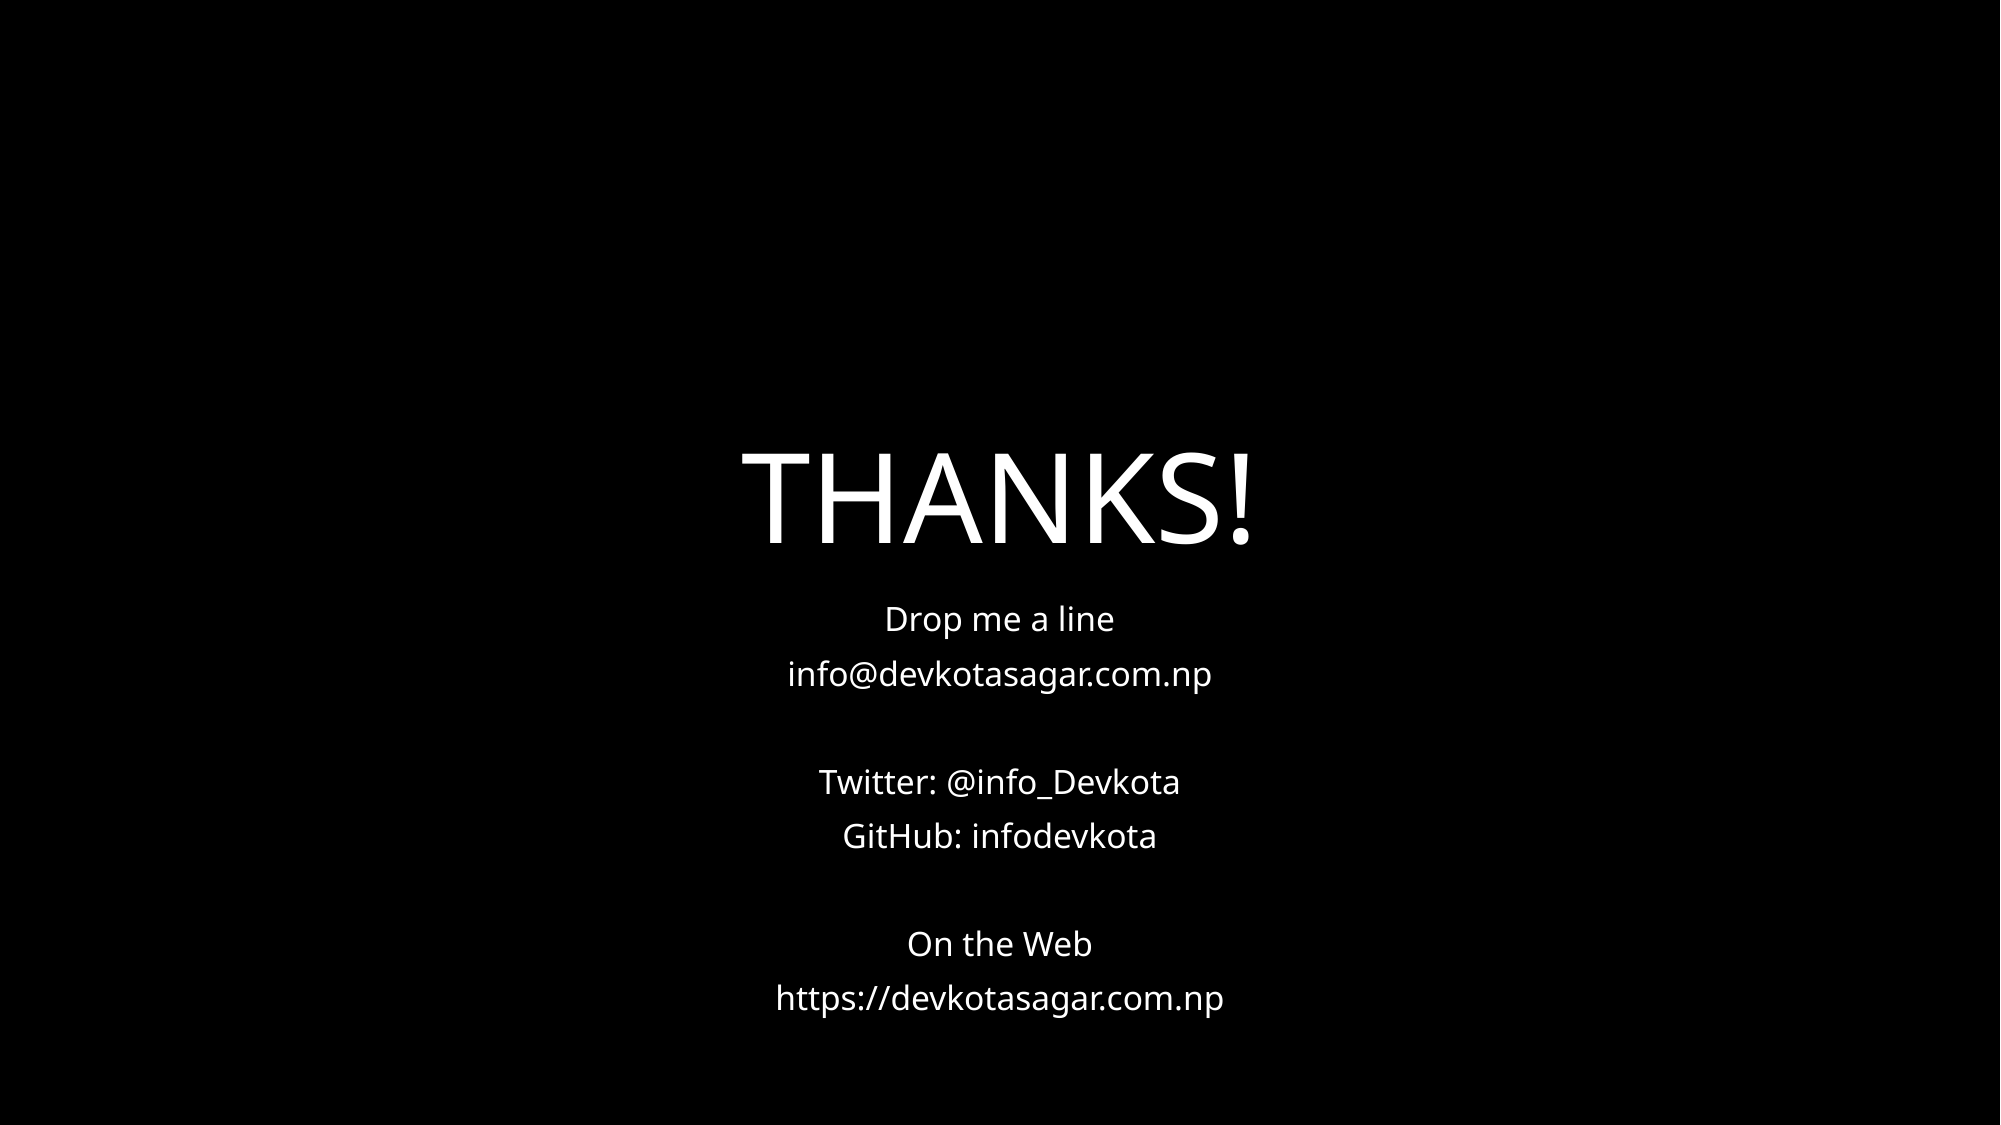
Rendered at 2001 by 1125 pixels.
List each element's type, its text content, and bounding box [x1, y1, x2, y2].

subtitle Drop me a line info@devkotasagar.com.np Twitter: @info_Devkota GitHub: infodevkota On the Web https://devkotasagar.com.np [249, 590, 1750, 1031]
title THANKS! [249, 184, 1750, 576]
